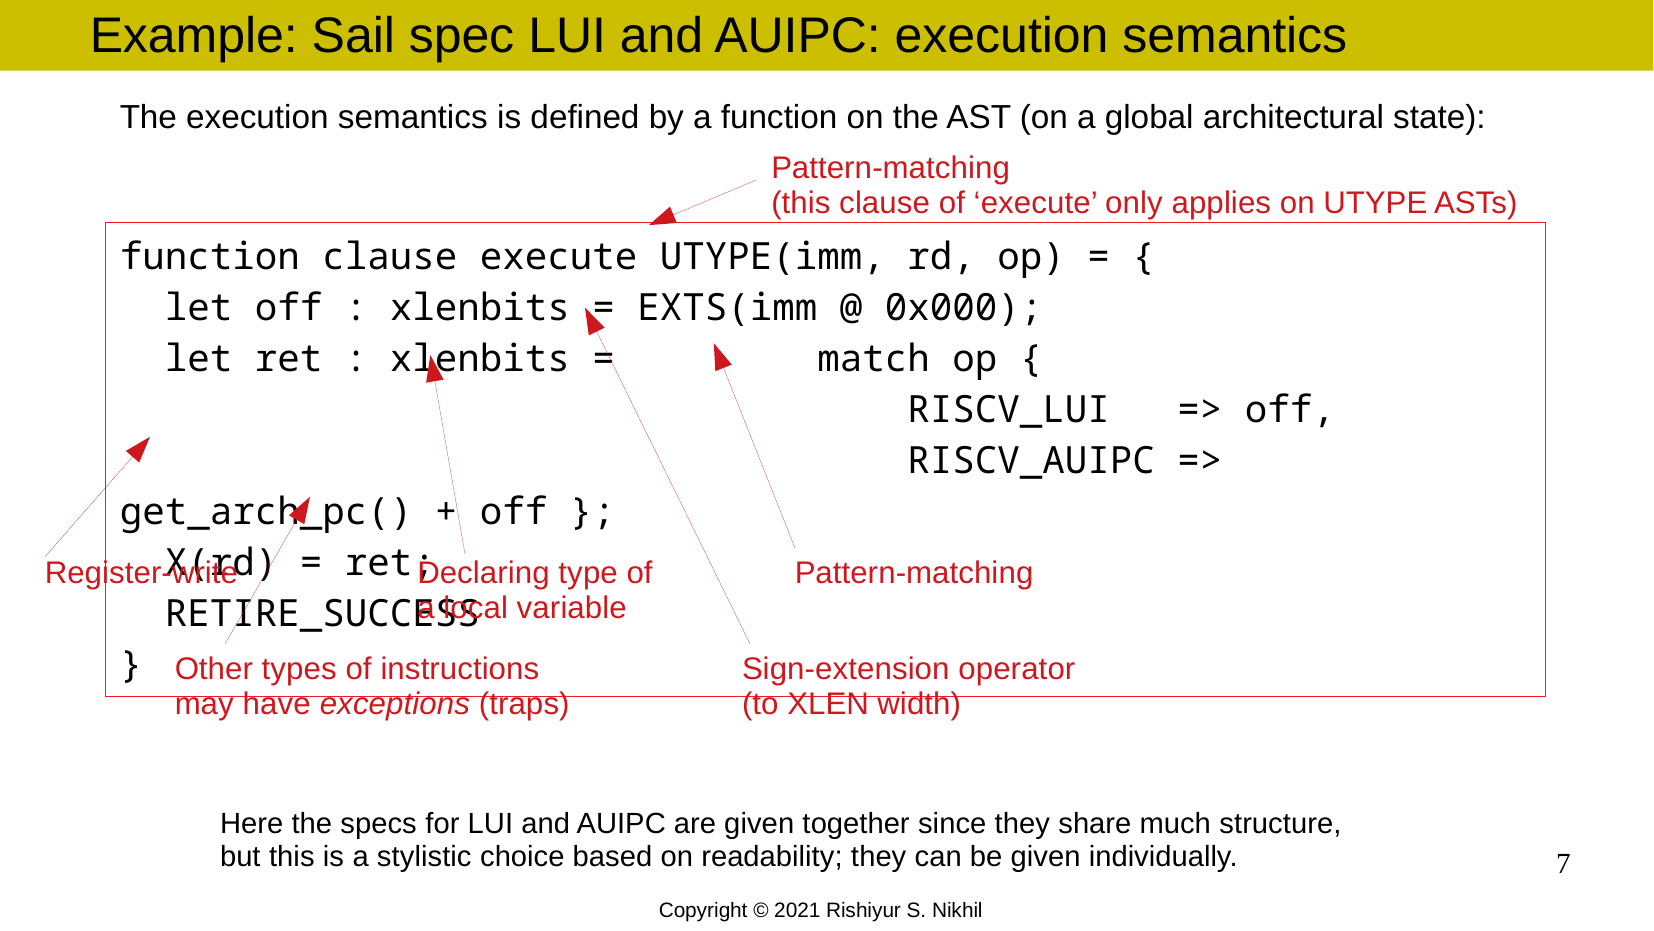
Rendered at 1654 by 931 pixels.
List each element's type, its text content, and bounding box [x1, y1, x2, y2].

text_box function clause execute UTYPE(imm, rd, op) = { let off : xlenbits = EXTS(imm @ 0x000); let ret : xlenbits = match op { RISCV_LUI => off, RISCV_AUIPC => get_arch_pc() + off }; X(rd) = ret; RETIRE_SUCCESS } [105, 222, 1546, 540]
text_box Example: Sail spec LUI and AUIPC: execution semantics [0, 0, 1654, 71]
text_box Register-write [30, 548, 254, 598]
text_box Declaring type of a local variable [402, 548, 669, 633]
text_box Pattern-matching [780, 548, 1049, 598]
text_box Here the specs for LUI and AUIPC are given together since they share much structure, but this is a stylistic choice based on readability; they can be given individually. [205, 799, 1381, 888]
text_box The execution semantics is defined by a function on the AST (on a global architectural state): [105, 91, 1546, 180]
text_box Sign-extension operator (to XLEN width) [727, 643, 1091, 729]
text_box Pattern-matching (this clause of ‘execute’ only applies on UTYPE ASTs) [756, 143, 1534, 228]
text_box Other types of instructions may have exceptions (traps) [159, 643, 585, 729]
